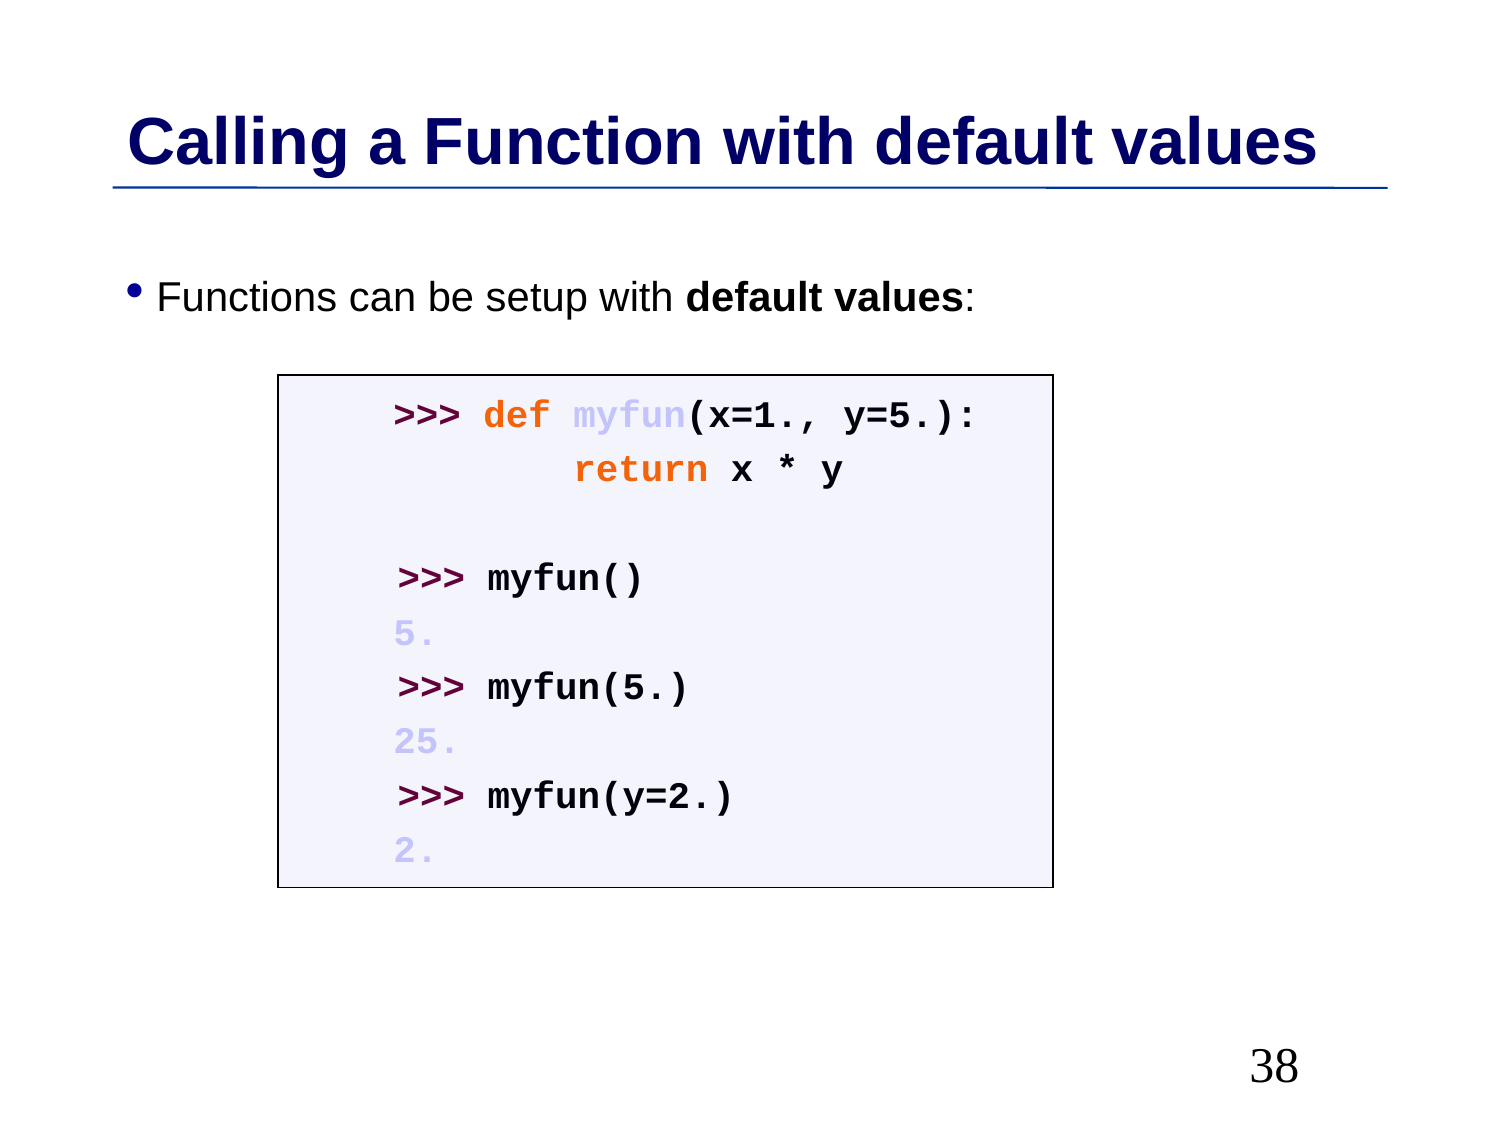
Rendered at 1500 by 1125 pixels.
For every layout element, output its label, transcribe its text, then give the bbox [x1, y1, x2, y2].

text_box [278, 375, 1054, 888]
text_box <number> [1074, 994, 1387, 1125]
title Calling a Function with default values [112, 89, 1388, 185]
list Functions can be setup with default values: >>> def myfun(x=1., y=5.): return x * y >>> myfun() 5. >>> myfun(5.) 25. >>> myfun(y=2.) 2. [112, 262, 1388, 932]
